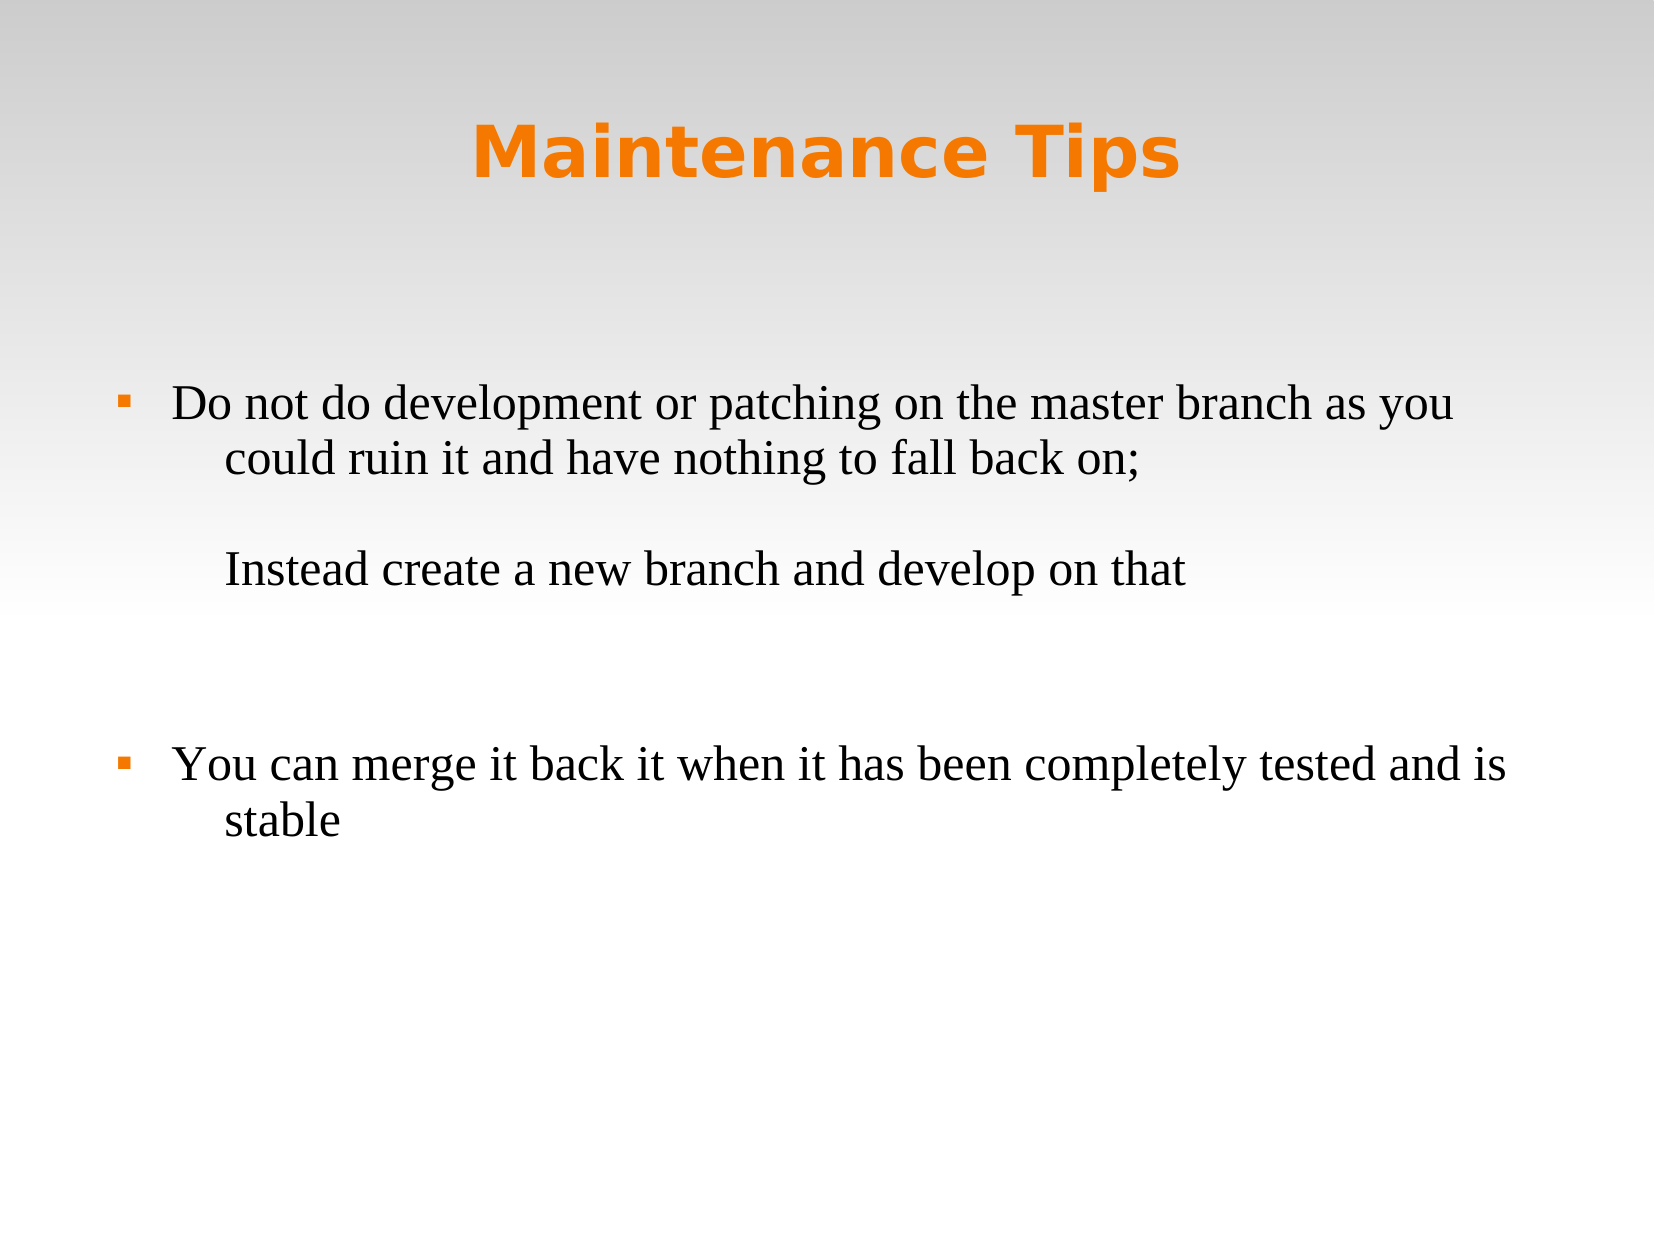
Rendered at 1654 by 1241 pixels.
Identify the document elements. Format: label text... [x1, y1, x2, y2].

title Maintenance Tips [82, 49, 1571, 257]
list Do not do development or patching on the master branch as you could ruin it and have nothing to fall back on; Instead create a new branch and develop on that You can merge it back it when it has been completely tested and is stable [82, 290, 1571, 1109]
